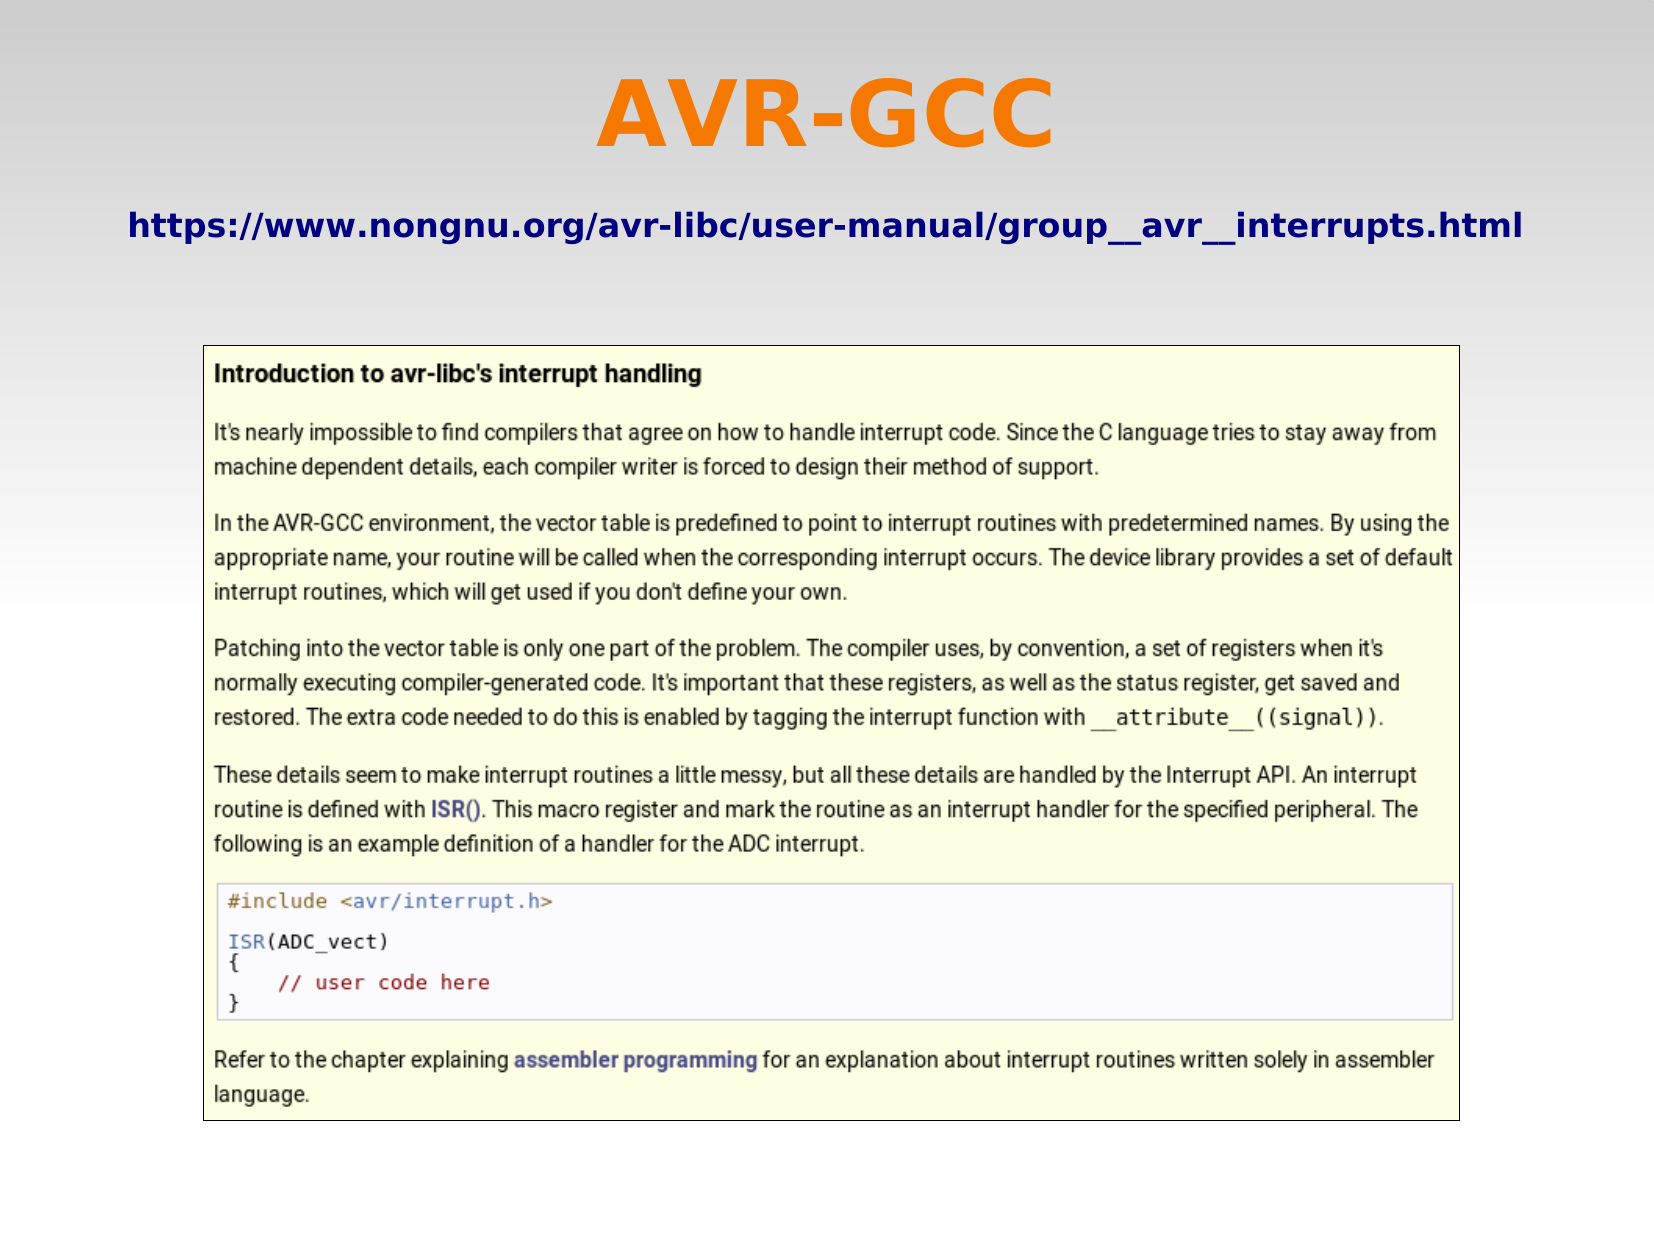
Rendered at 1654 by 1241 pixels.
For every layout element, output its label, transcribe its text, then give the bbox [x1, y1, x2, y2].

picture [203, 345, 1460, 1121]
title AVR-GCC https://www.nongnu.org/avr-libc/user-manual/group__avr__interrupts.html [82, 49, 1571, 257]
